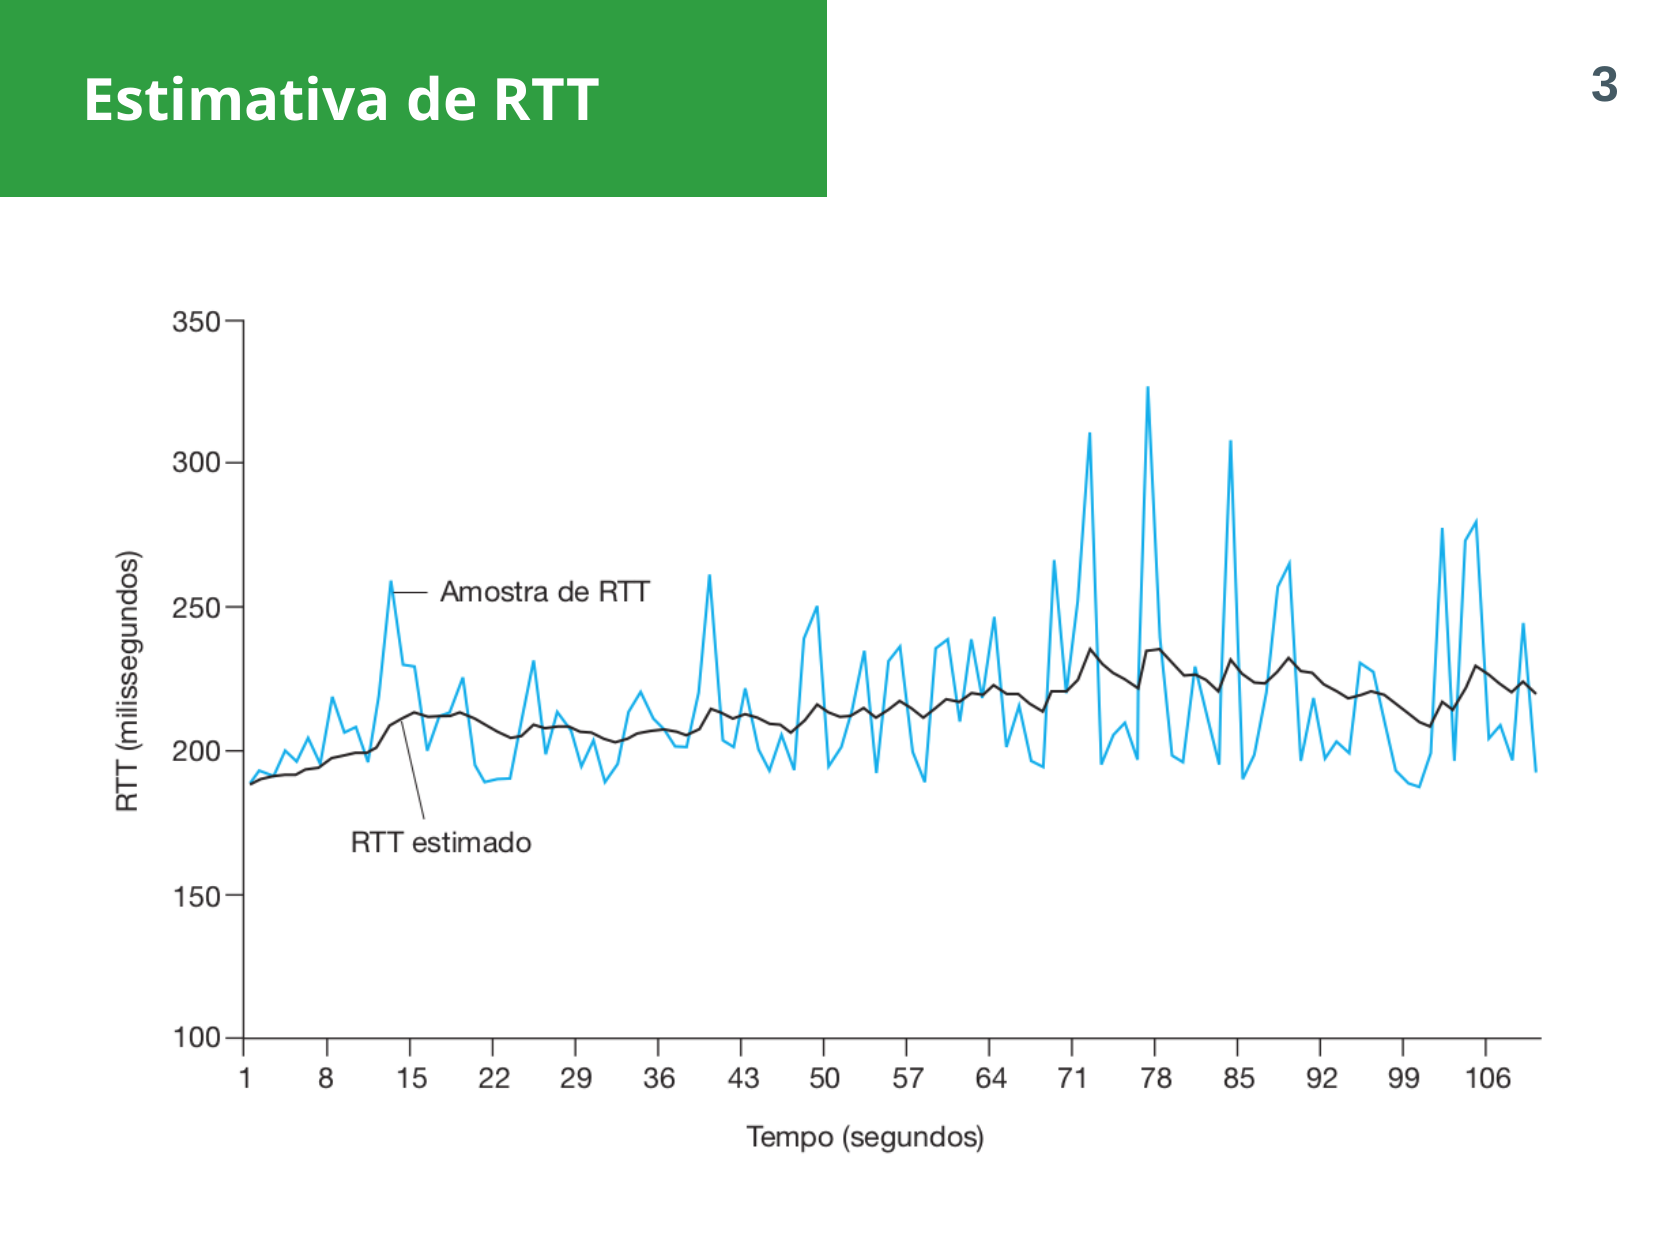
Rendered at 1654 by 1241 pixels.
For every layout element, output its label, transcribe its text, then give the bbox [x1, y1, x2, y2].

title Estimativa de RTT [82, 0, 1152, 202]
picture [88, 265, 1565, 1178]
